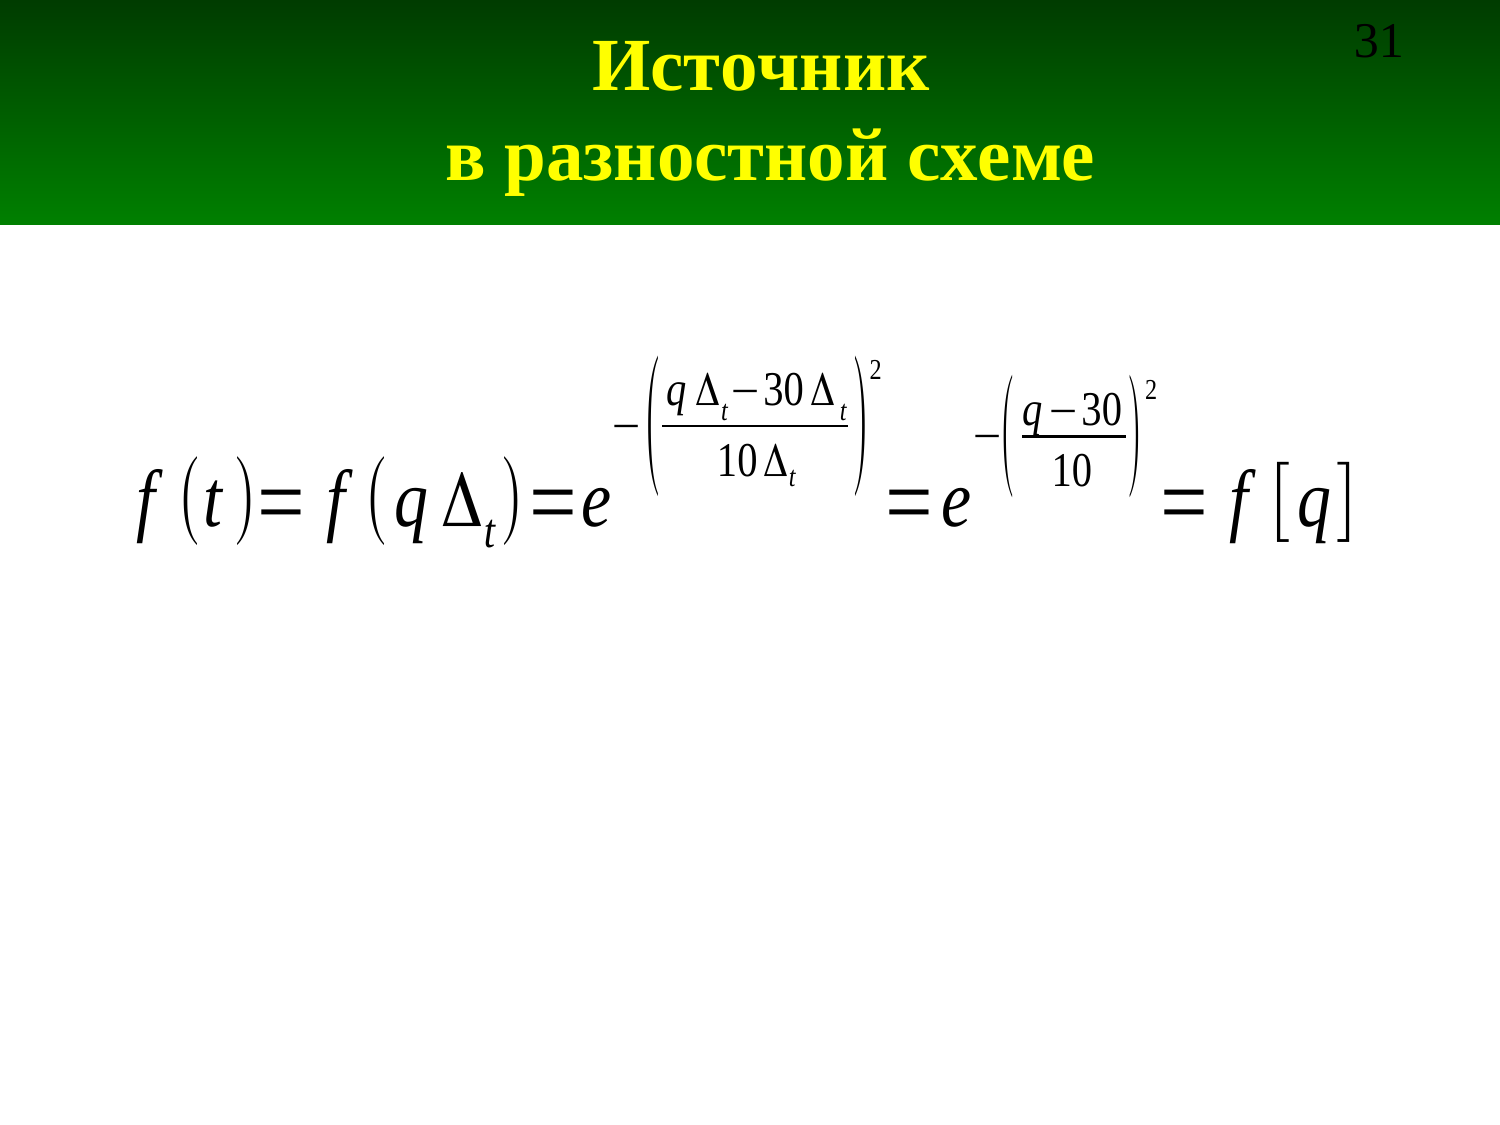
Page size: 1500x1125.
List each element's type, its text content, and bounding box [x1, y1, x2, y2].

chart [106, 354, 1373, 556]
title Источник в разностной схеме [100, 7, 1441, 204]
